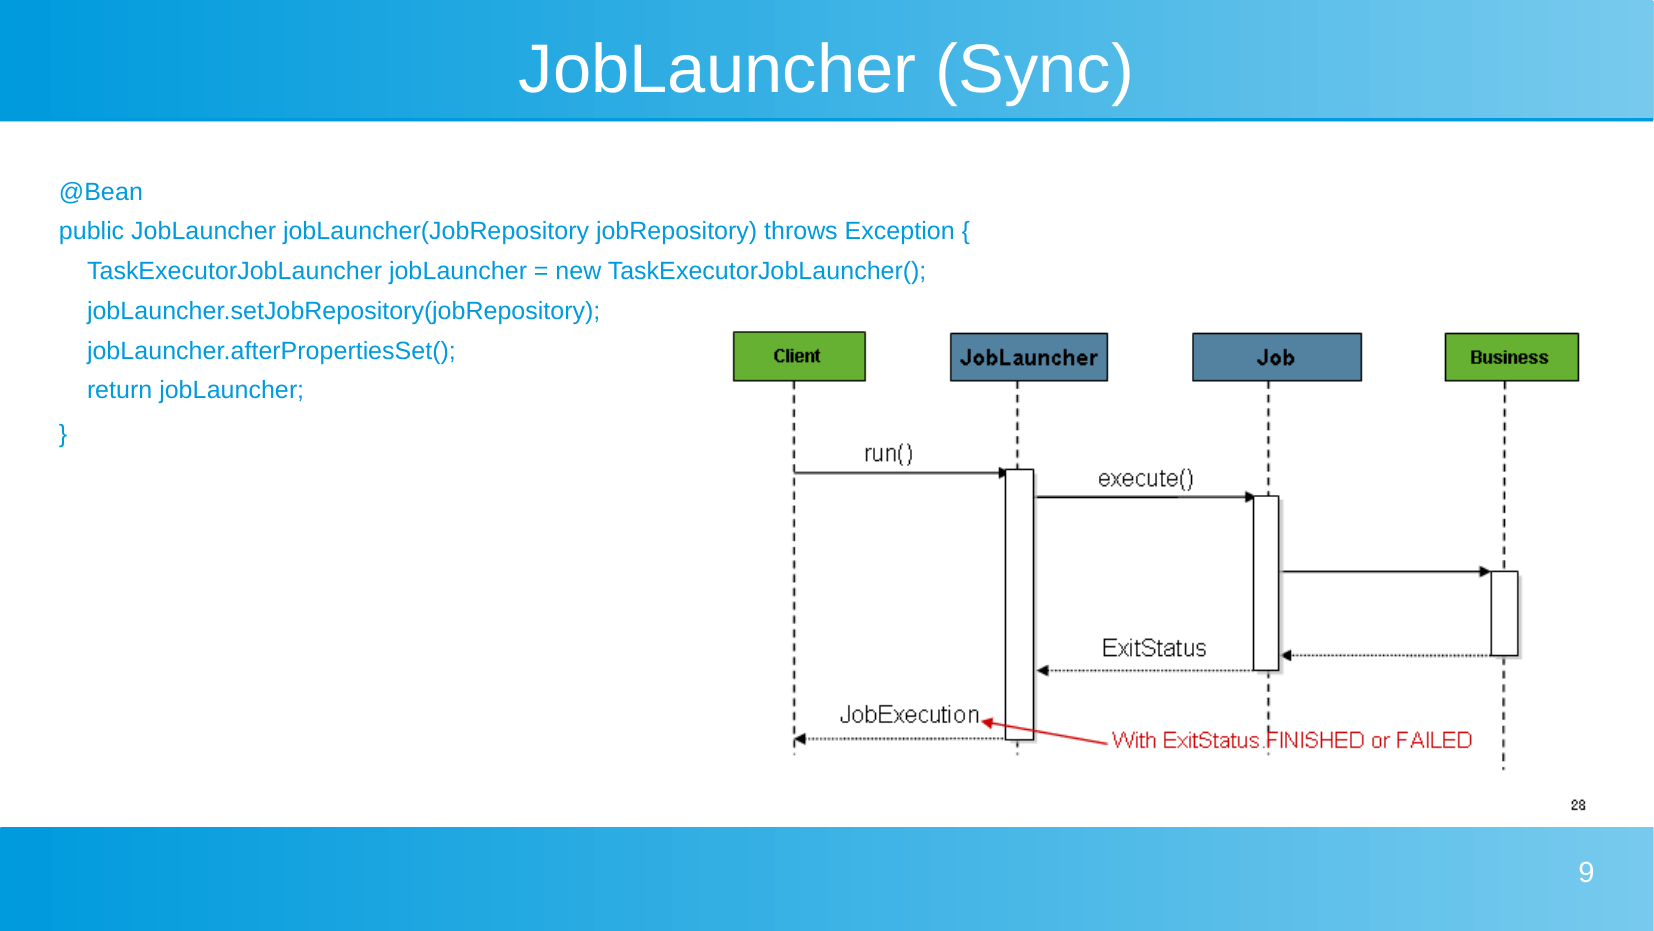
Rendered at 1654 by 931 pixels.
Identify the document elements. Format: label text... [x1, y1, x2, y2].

list @Bean public JobLauncher jobLauncher(JobRepository jobRepository) throws Exception { TaskExecutorJobLauncher jobLauncher = new TaskExecutorJobLauncher(); jobLauncher.setJobRepository(jobRepository); jobLauncher.afterPropertiesSet(); return jobLauncher; } [59, 177, 1595, 459]
picture [686, 299, 1634, 826]
title JobLauncher (Sync) [59, 29, 1595, 108]
